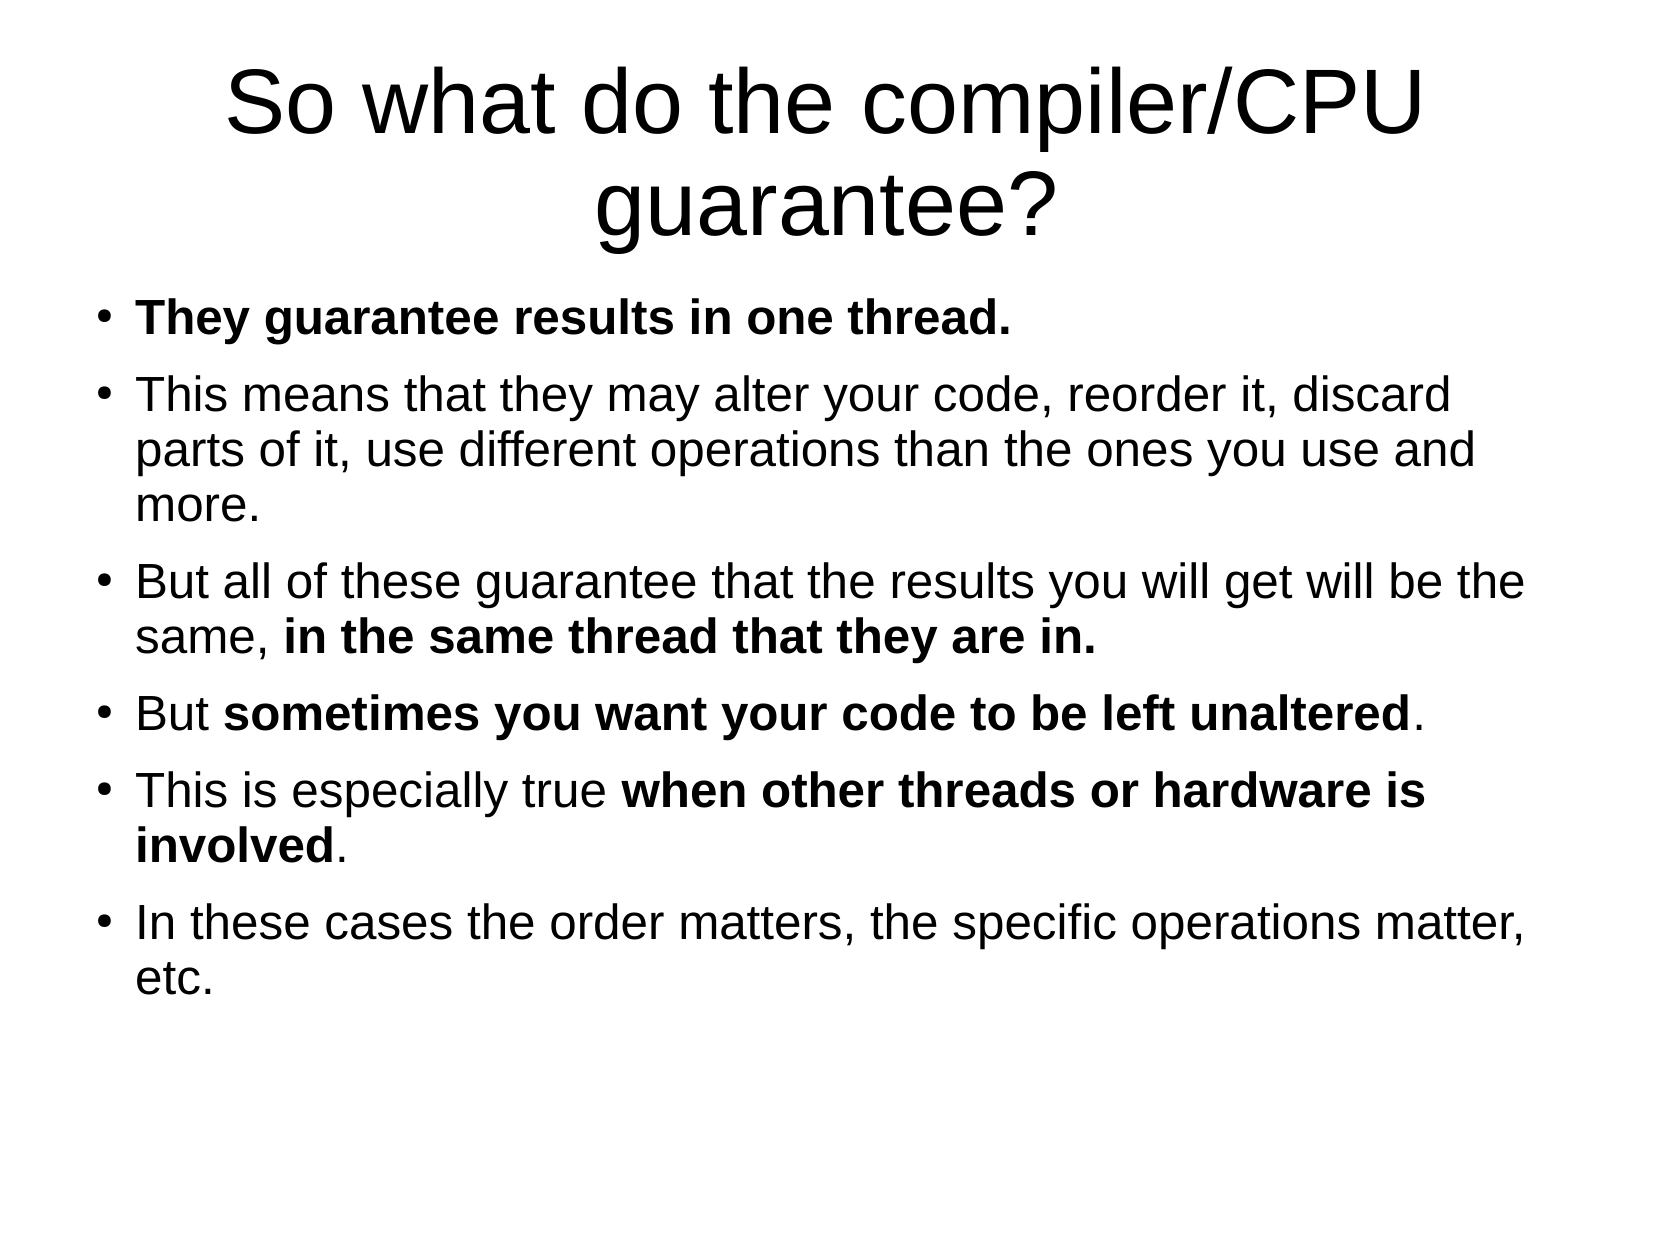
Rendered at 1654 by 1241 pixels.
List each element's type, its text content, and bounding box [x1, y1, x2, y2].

list They guarantee results in one thread. This means that they may alter your code, reorder it, discard parts of it, use different operations than the ones you use and more. But all of these guarantee that the results you will get will be the same, in the same thread that they are in. But sometimes you want your code to be left unaltered. This is especially true when other threads or hardware is involved. In these cases the order matters, the specific operations matter, etc. [82, 290, 1571, 1010]
title So what do the compiler/CPU guarantee? [82, 49, 1571, 257]
